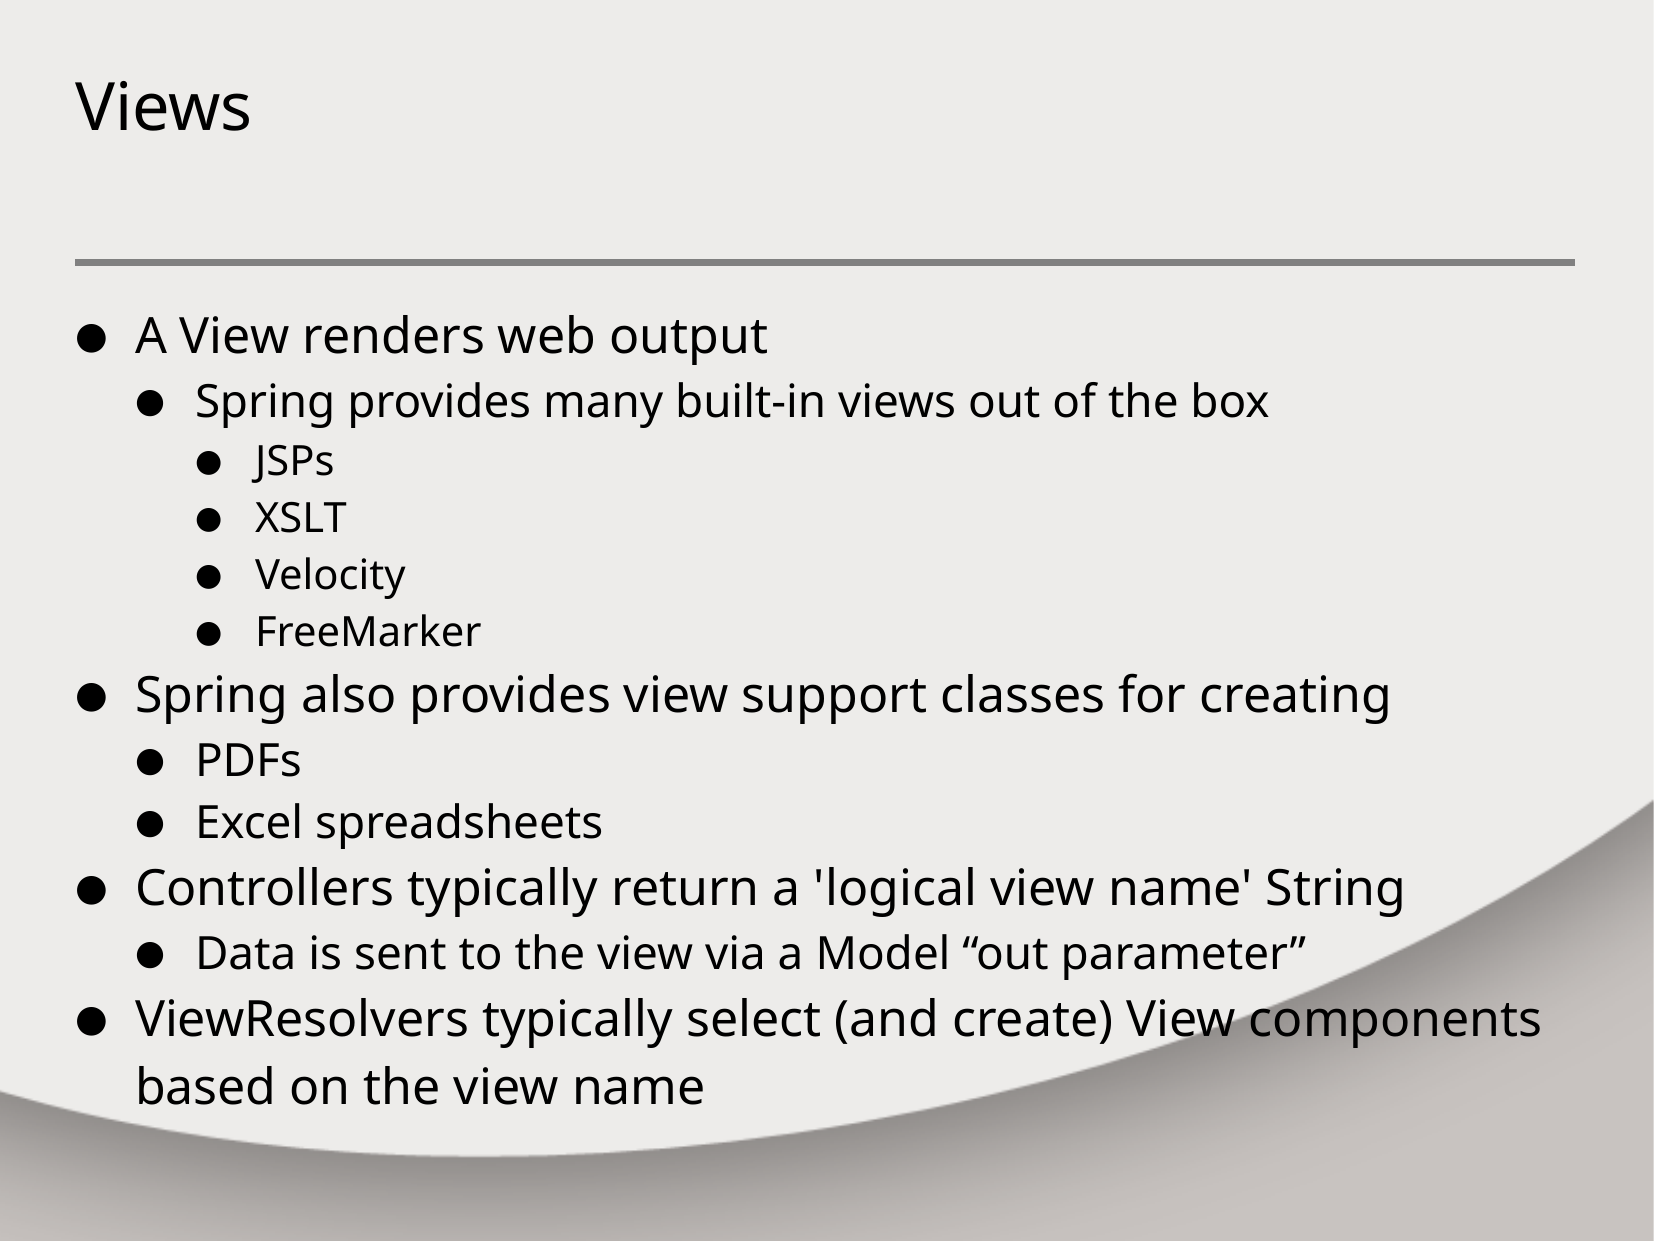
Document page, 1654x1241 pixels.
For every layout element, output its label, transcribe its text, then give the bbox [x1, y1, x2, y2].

list A View renders web output Spring provides many built-in views out of the box JSPs XSLT Velocity FreeMarker Spring also provides view support classes for creating PDFs Excel spreadsheets Controllers typically return a 'logical view name' String Data is sent to the view via a Model “out parameter” ViewResolvers typically select (and create) View components based on the view name [75, 300, 1576, 1163]
picture [0, 0, 1654, 1241]
title Views [75, 75, 1576, 226]
